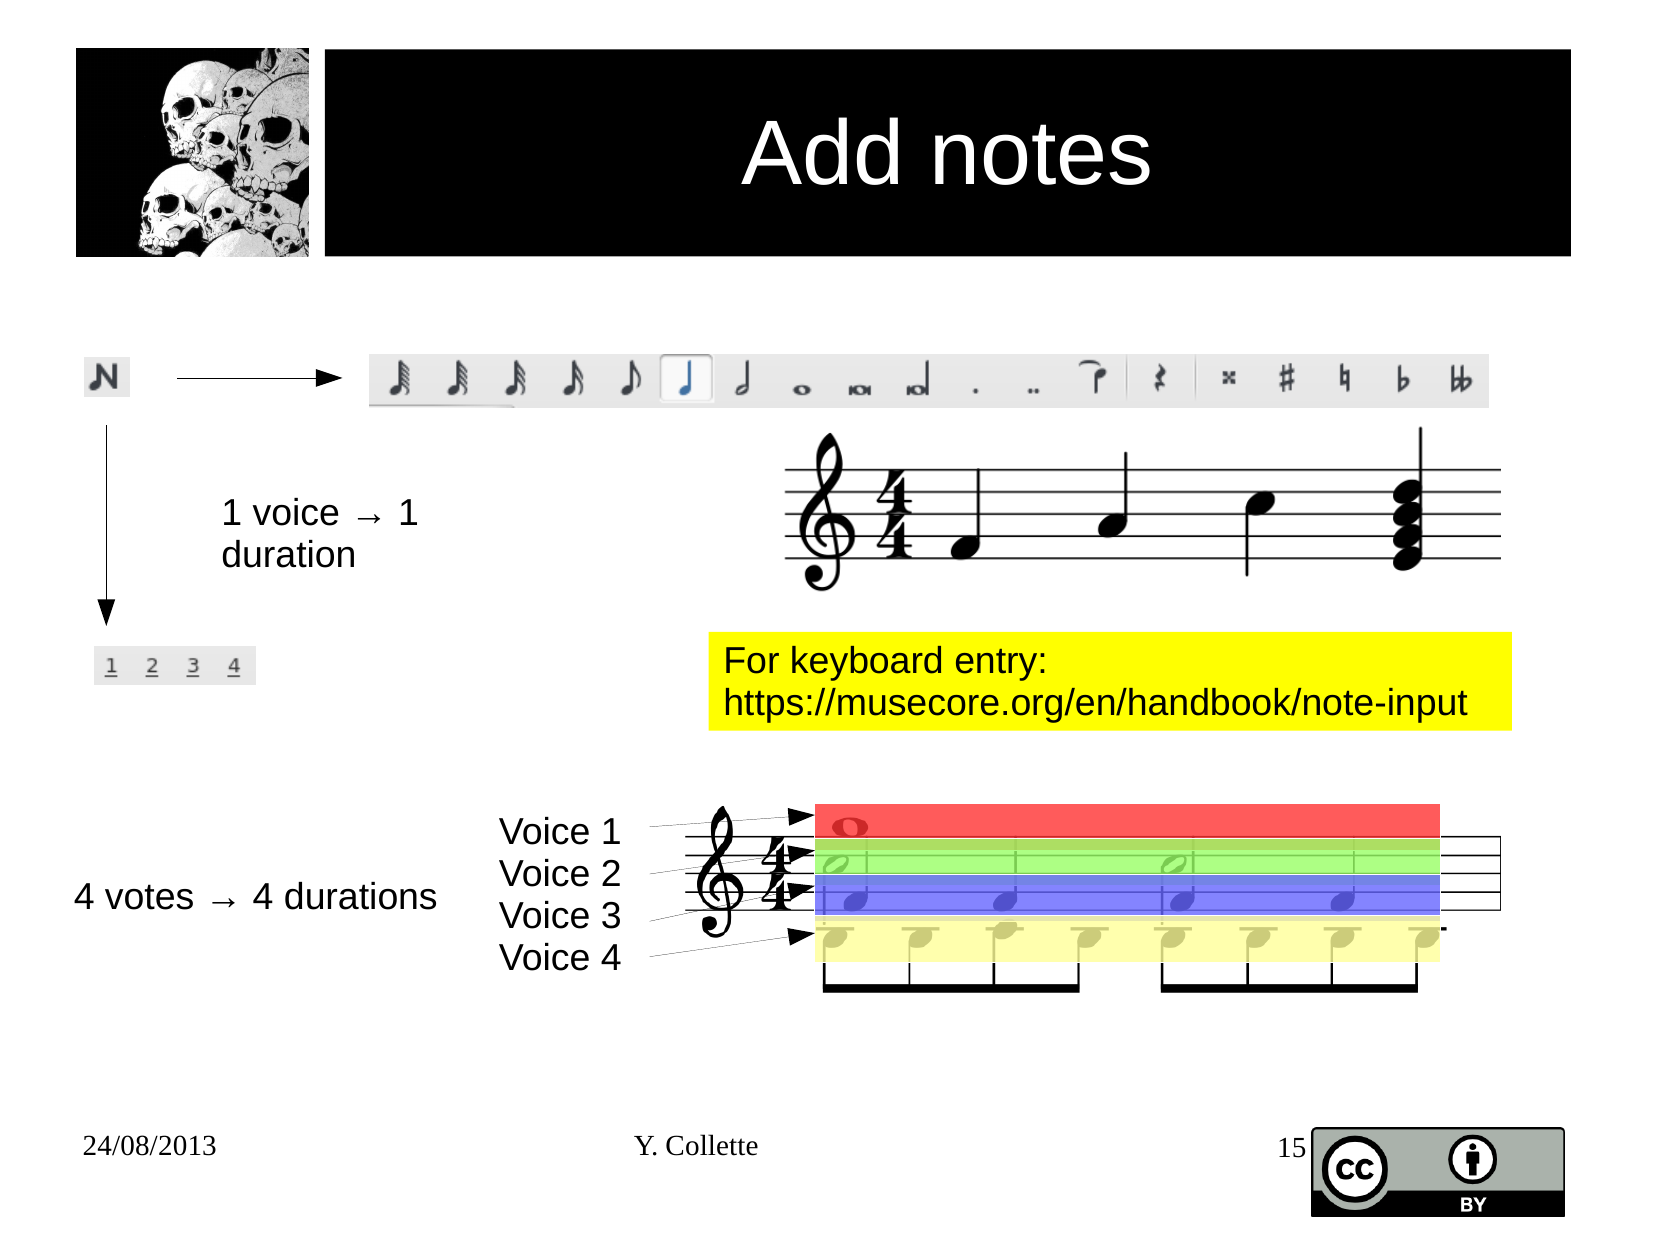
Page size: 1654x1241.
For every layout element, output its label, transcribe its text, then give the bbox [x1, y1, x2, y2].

picture [76, 48, 309, 257]
text_box Voice 1 Voice 2 Voice 3 Voice 4 [484, 803, 673, 993]
text_box [814, 803, 1441, 963]
picture [84, 357, 130, 397]
picture [673, 791, 1501, 1029]
text_box For keyboard entry: https://musecore.org/en/handbook/note-input [708, 631, 1512, 731]
picture [771, 415, 1501, 604]
picture [673, 852, 814, 915]
title Add notes [324, 49, 1571, 257]
picture [1311, 1127, 1565, 1217]
text_box 1 voice → 1 duration [206, 484, 550, 584]
picture [369, 354, 1489, 408]
picture [673, 816, 814, 870]
text_box 4 votes → 4 durations [59, 868, 461, 925]
picture [94, 646, 256, 686]
picture [673, 887, 814, 953]
